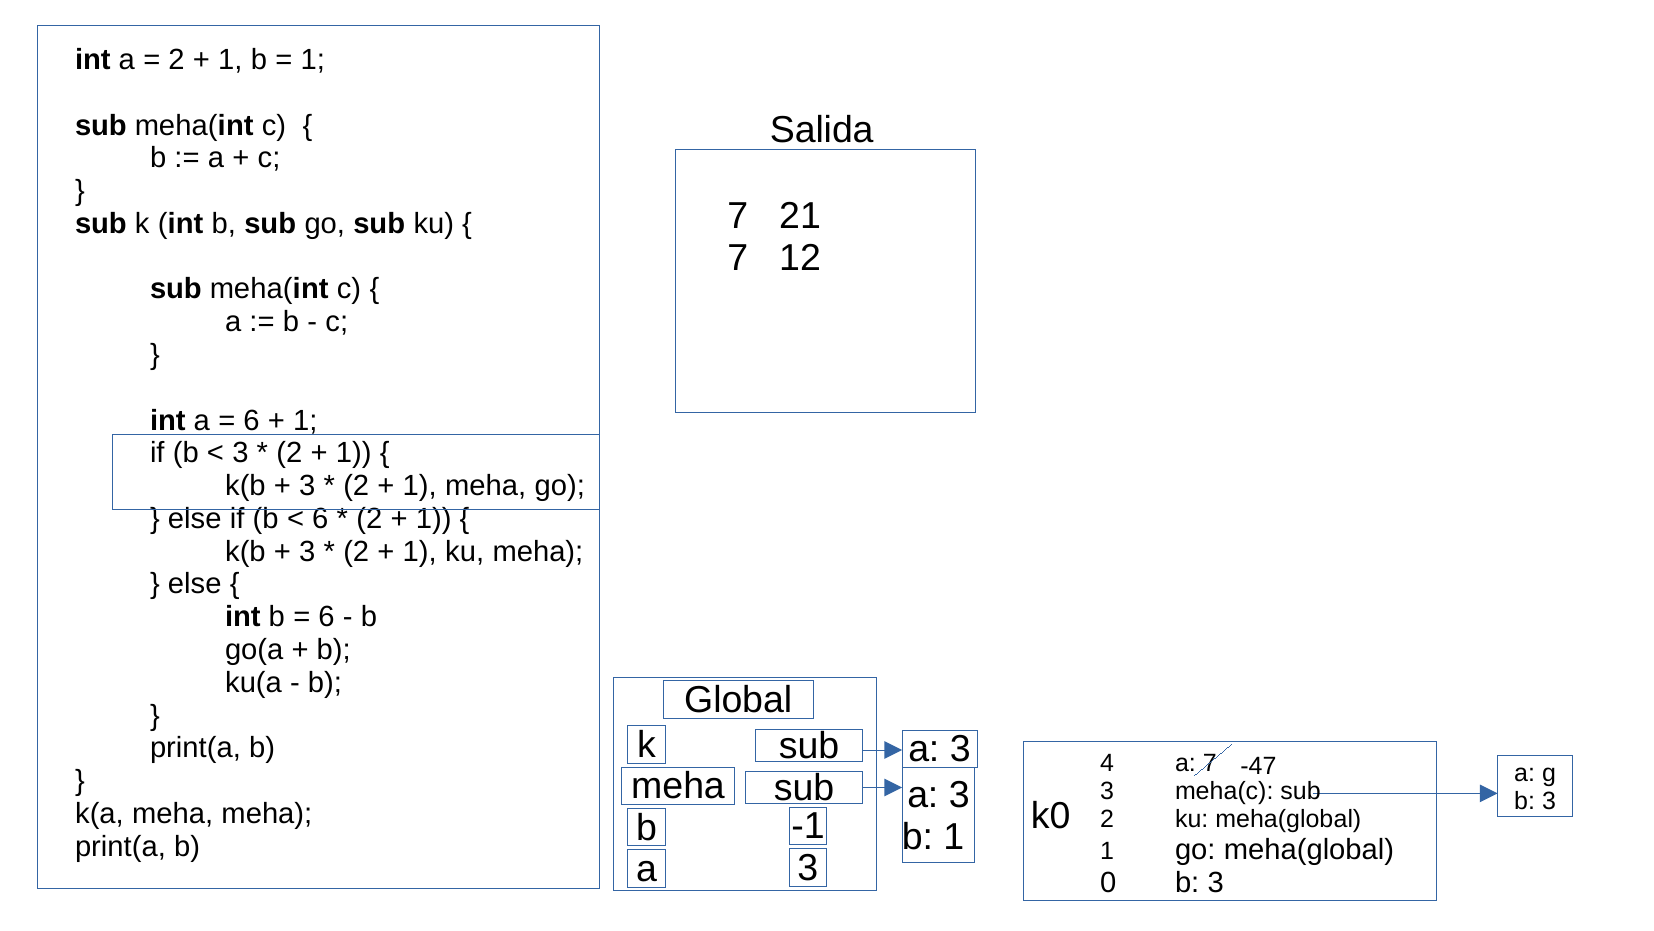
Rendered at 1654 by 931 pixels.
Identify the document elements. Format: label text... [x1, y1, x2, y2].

text_box k0 [1015, 787, 1085, 845]
text_box k [627, 725, 666, 764]
text_box 3 [789, 848, 827, 887]
text_box sub [755, 729, 863, 762]
text_box b [627, 808, 666, 846]
text_box a [627, 849, 666, 888]
text_box -47 [1225, 744, 1292, 787]
text_box Global [663, 680, 814, 719]
subtitle int a = 2 + 1, b = 1; sub meha(int c) { b := a + c; } sub k (int b, sub go, sub ku) { sub meha(int c) { a := b - c; } int a = 6 + 1; if (b < 3 * (2 + 1)) { k(b + 3 * (2 + 1), meha, go); } else if (b < 6 * (2 + 1)) { k(b + 3 * (2 + 1), ku, meha); } else { int b = 6 - b go(a + b); ku(a - b); } print(a, b) } k(a, meha, meha); print(a, b) [75, 43, 638, 863]
text_box a: 3 [902, 730, 978, 768]
text_box meha [621, 767, 735, 805]
text_box Salida [755, 100, 889, 158]
text_box sub [745, 771, 863, 804]
text_box a: g b: 3 [1497, 755, 1573, 817]
text_box 7 21 7 12 [712, 187, 836, 287]
text_box a: 3 b: 1 [902, 767, 975, 863]
text_box -1 [789, 807, 827, 845]
text_box 4 a: 7 3 meha(c): sub 2 ku: meha(global) 1 go: meha(global) 0 b: 3 [1085, 741, 1437, 916]
